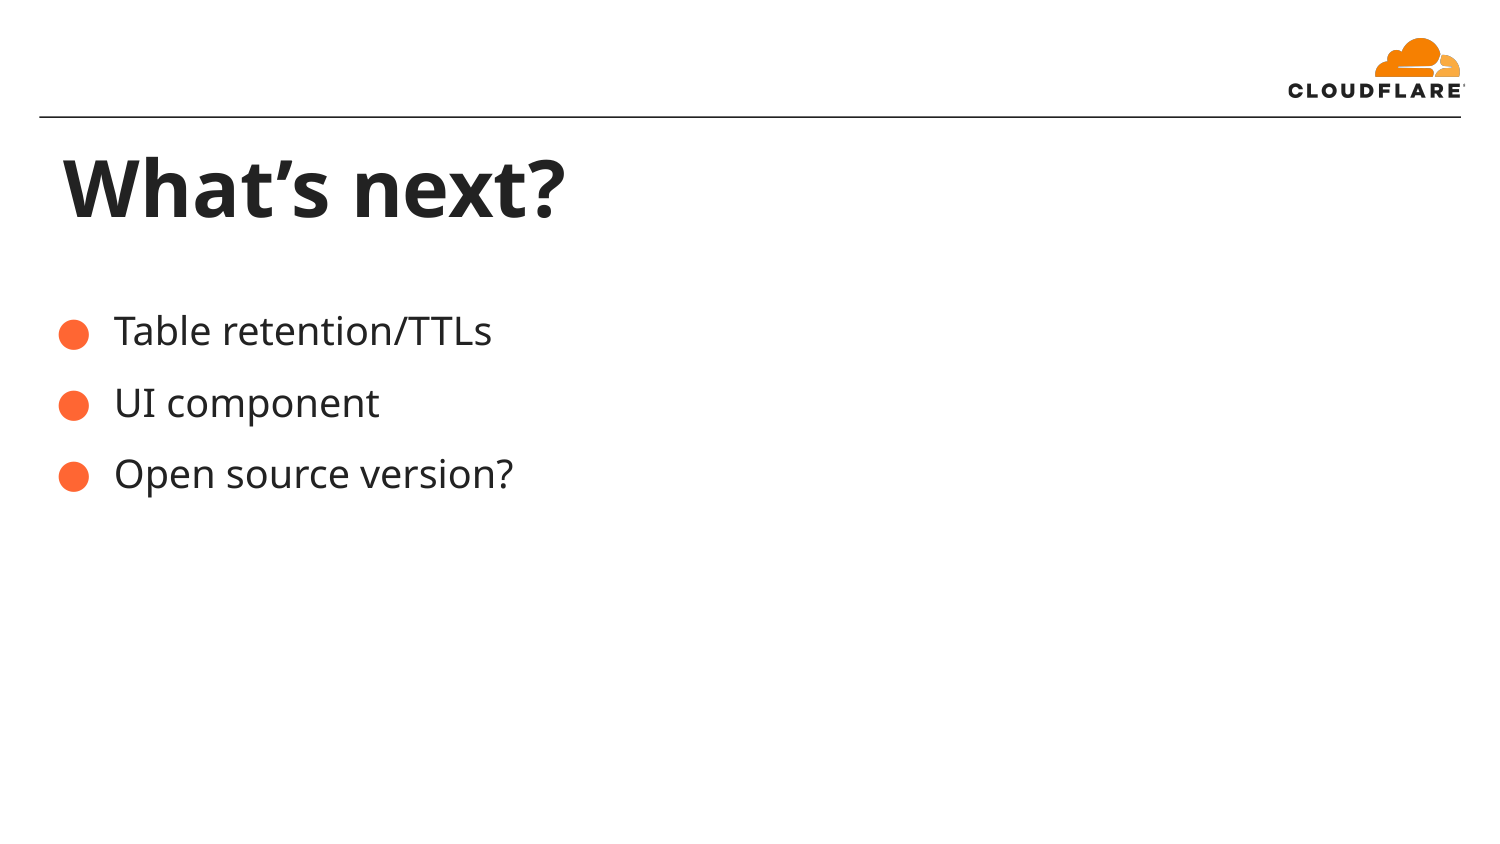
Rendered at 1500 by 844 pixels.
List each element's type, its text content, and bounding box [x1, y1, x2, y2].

picture [1288, 38, 1466, 98]
list Table retention/TTLs UI component Open source version? [38, 282, 1352, 668]
title What’s next? [63, 138, 1296, 246]
